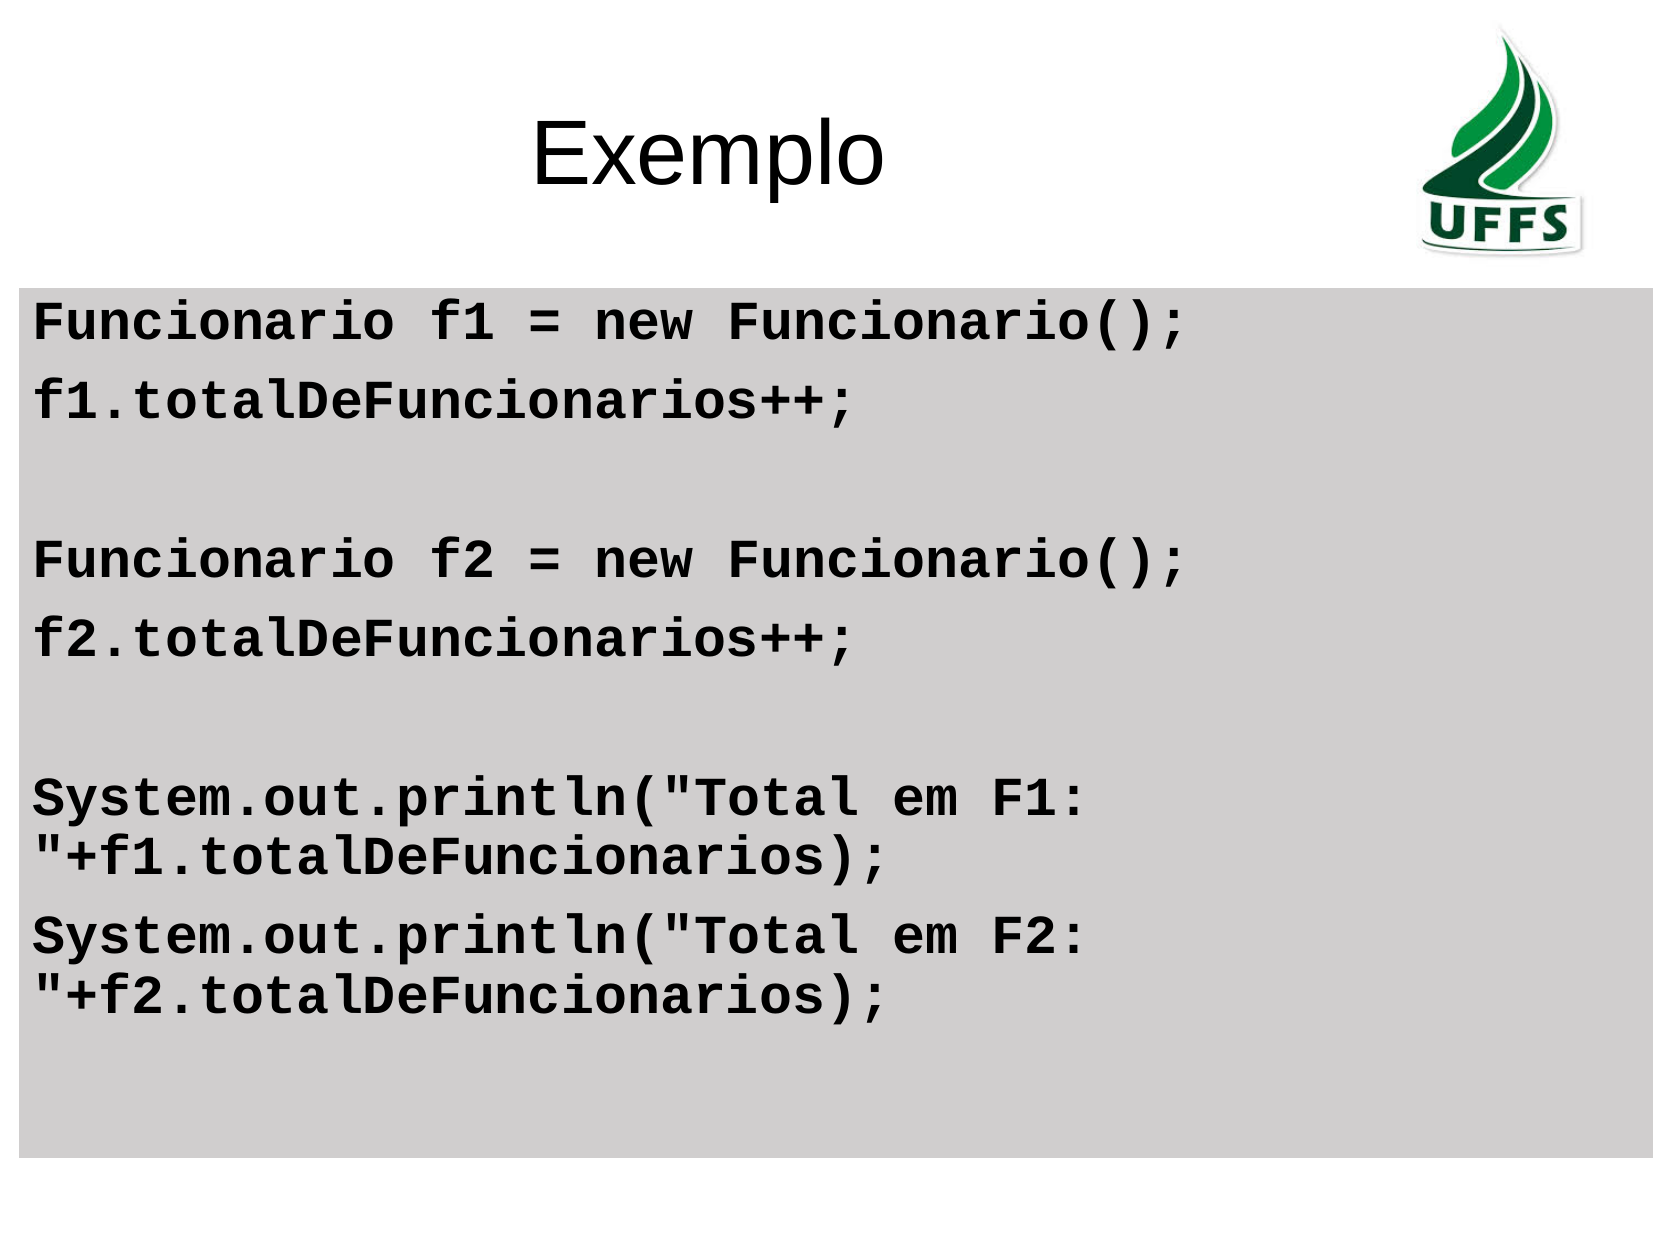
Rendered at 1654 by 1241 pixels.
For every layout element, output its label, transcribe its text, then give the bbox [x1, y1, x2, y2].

picture [1381, 20, 1624, 272]
title Exemplo [82, 49, 1335, 257]
picture [0, 274, 1654, 1158]
